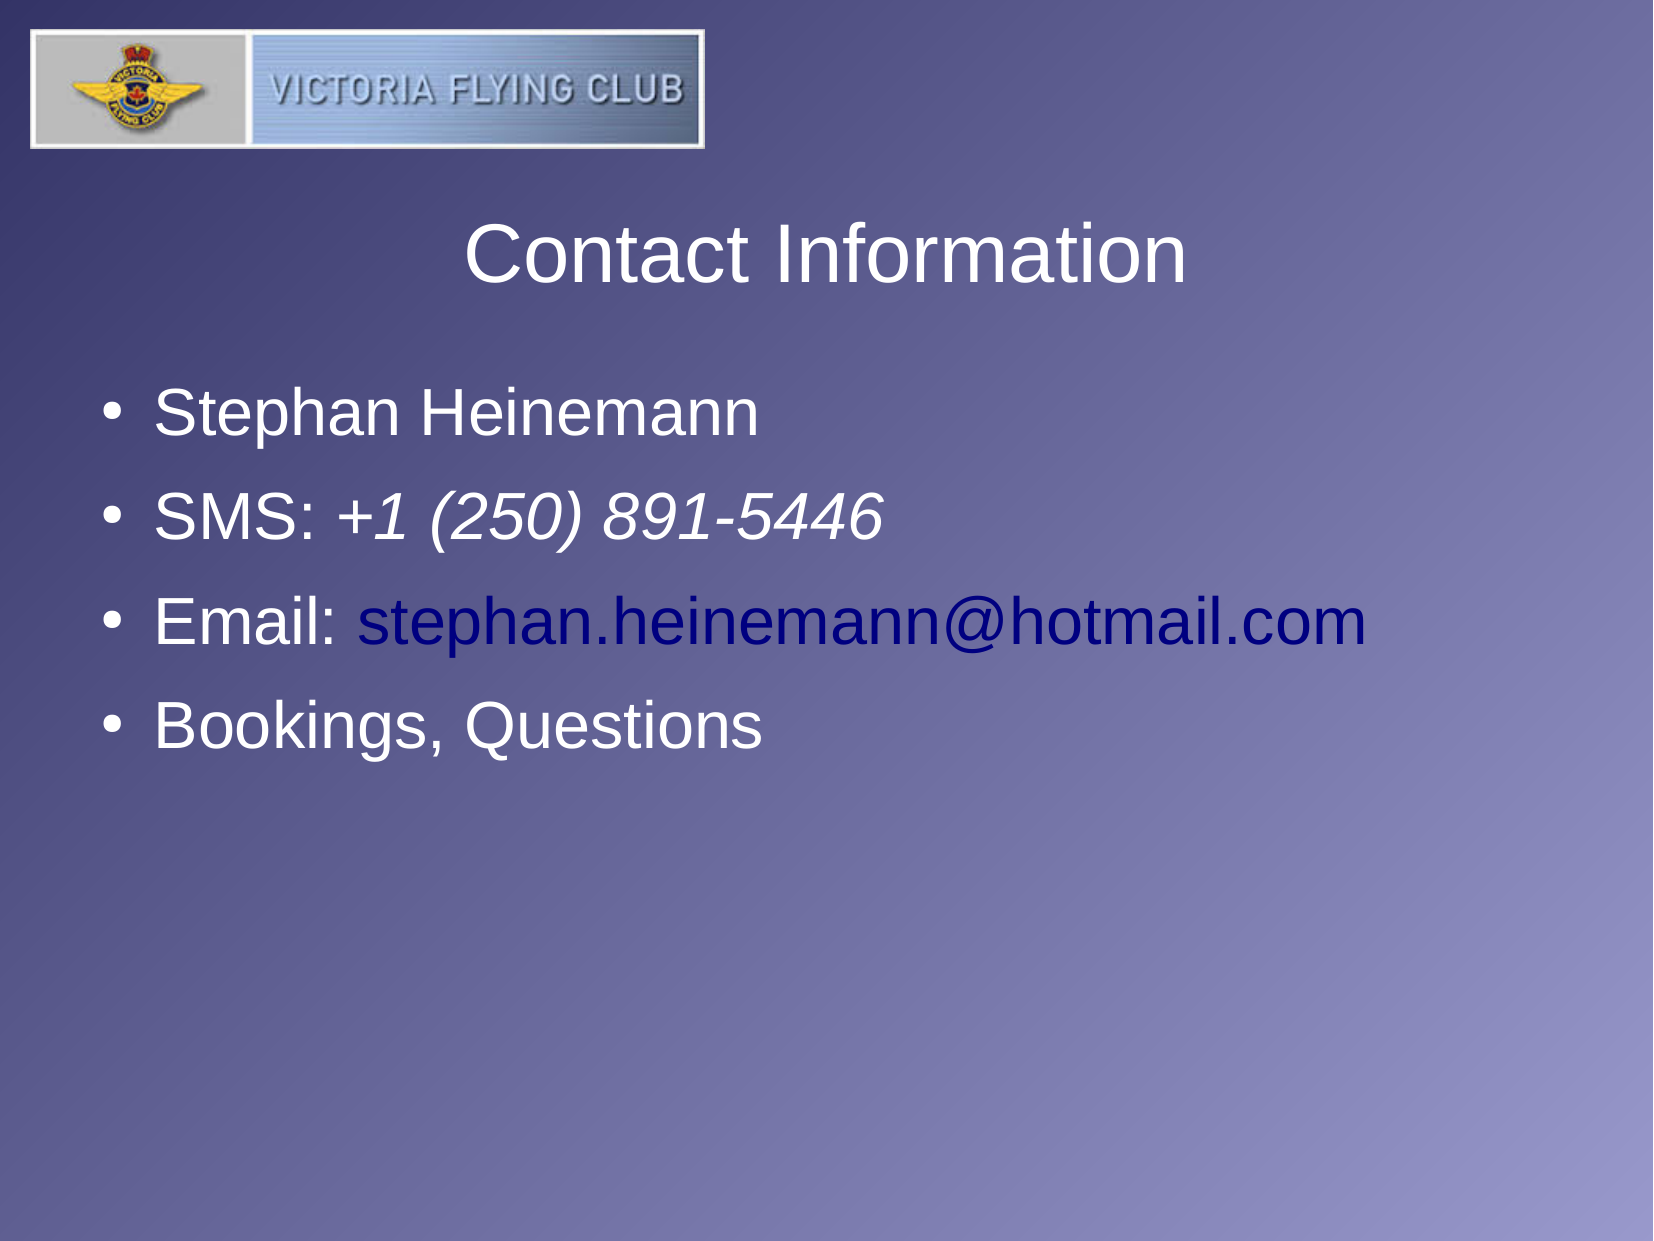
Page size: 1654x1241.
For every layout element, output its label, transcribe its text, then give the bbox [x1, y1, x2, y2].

title Contact Information [82, 150, 1571, 358]
list Stephan Heinemann SMS: +1 (250) 891-5446 Email: stephan.heinemann@hotmail.com Bookings, Questions [82, 375, 1571, 1095]
picture [30, 29, 705, 149]
